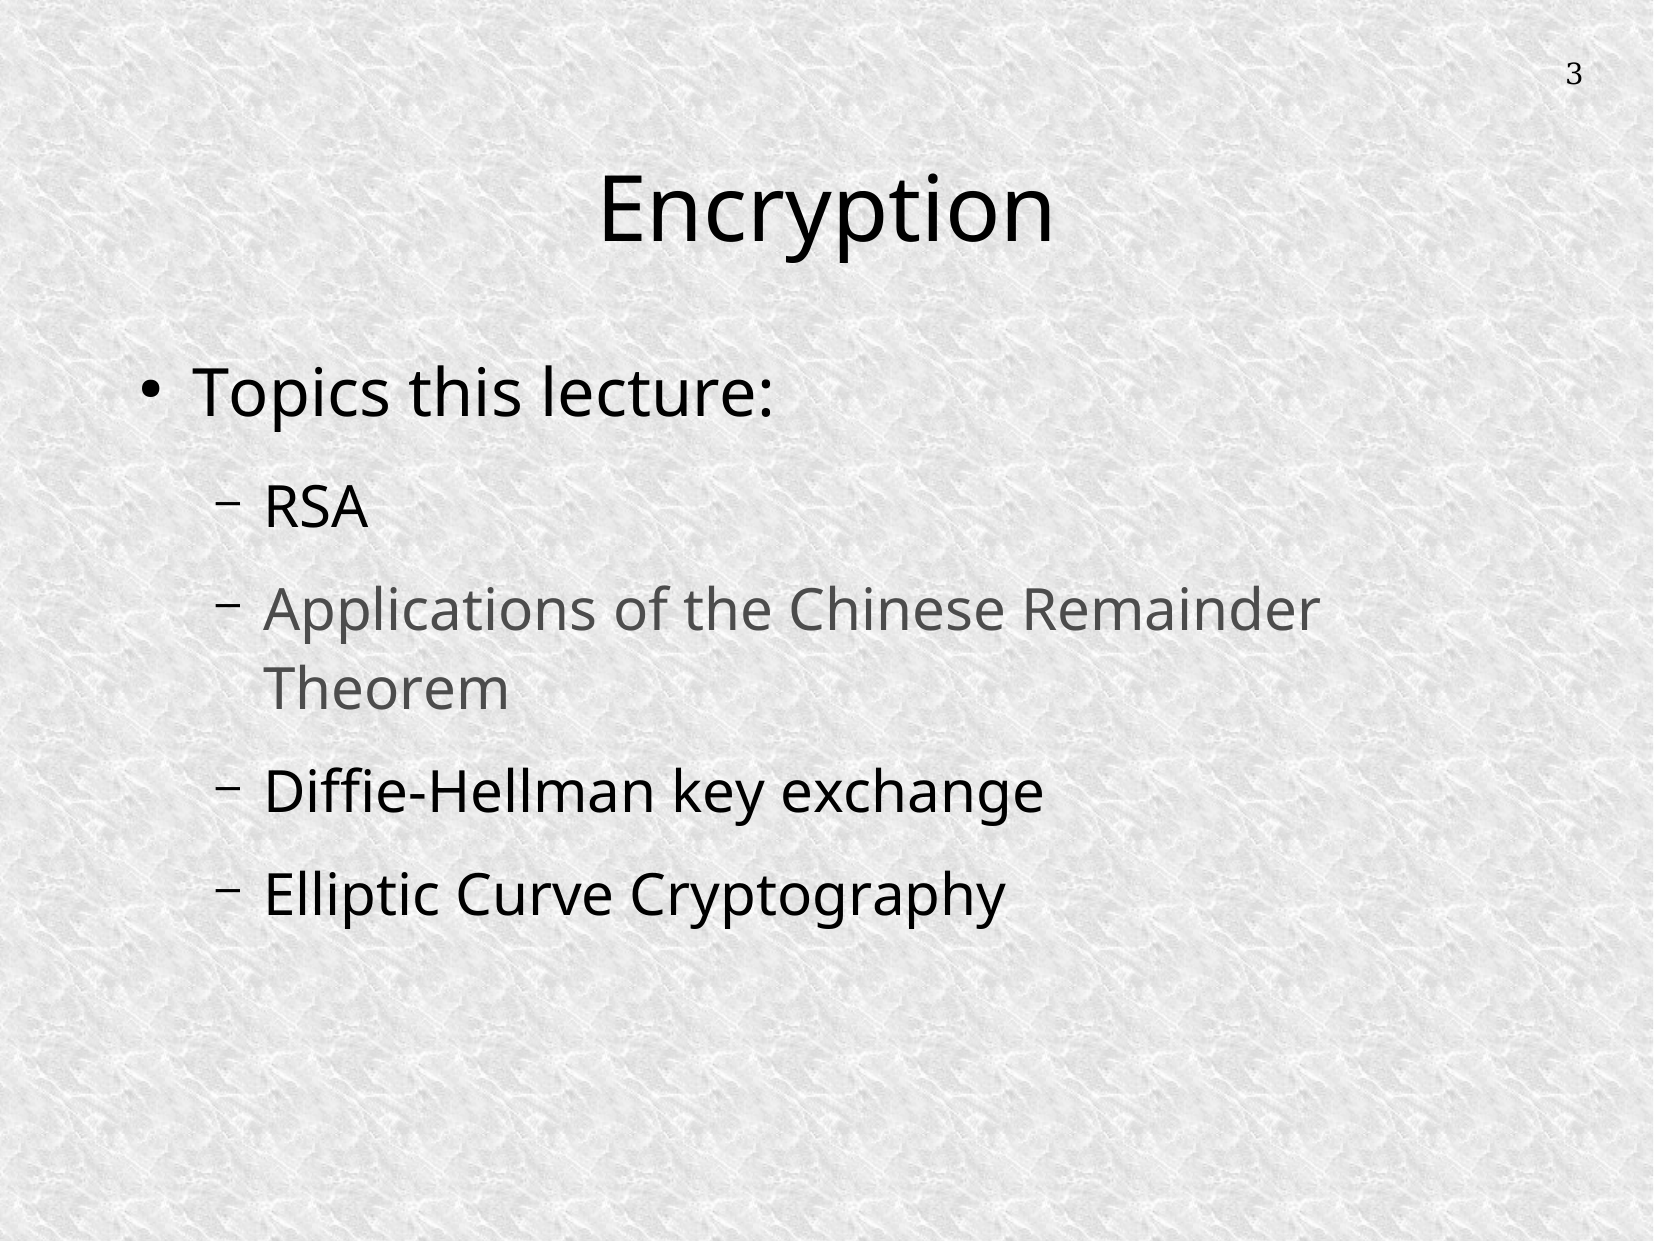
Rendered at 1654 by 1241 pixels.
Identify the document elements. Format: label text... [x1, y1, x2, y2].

list Topics this lecture: RSA Applications of the Chinese Remainder Theorem Diffie-Hellman key exchange Elliptic Curve Cryptography [121, 344, 1533, 1019]
title Encryption [121, 102, 1533, 311]
picture [0, 0, 1654, 1241]
